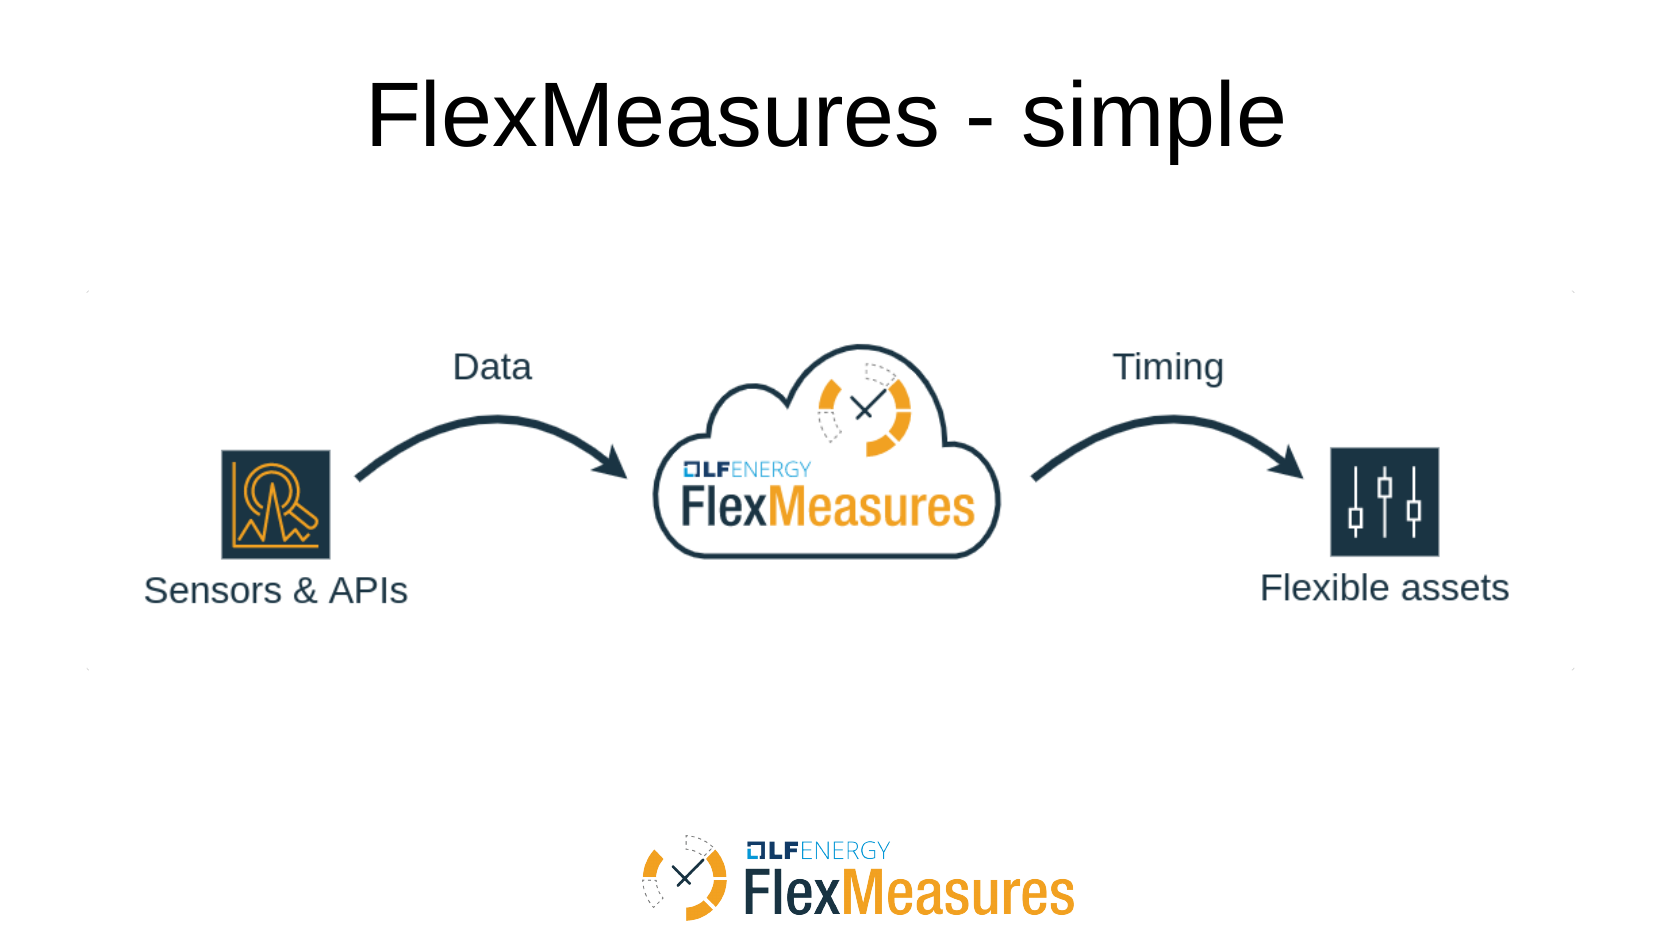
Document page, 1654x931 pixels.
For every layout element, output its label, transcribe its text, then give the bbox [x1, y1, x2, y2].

title FlexMeasures - simple [82, 37, 1571, 193]
picture [86, 290, 1575, 671]
picture [642, 835, 1074, 921]
